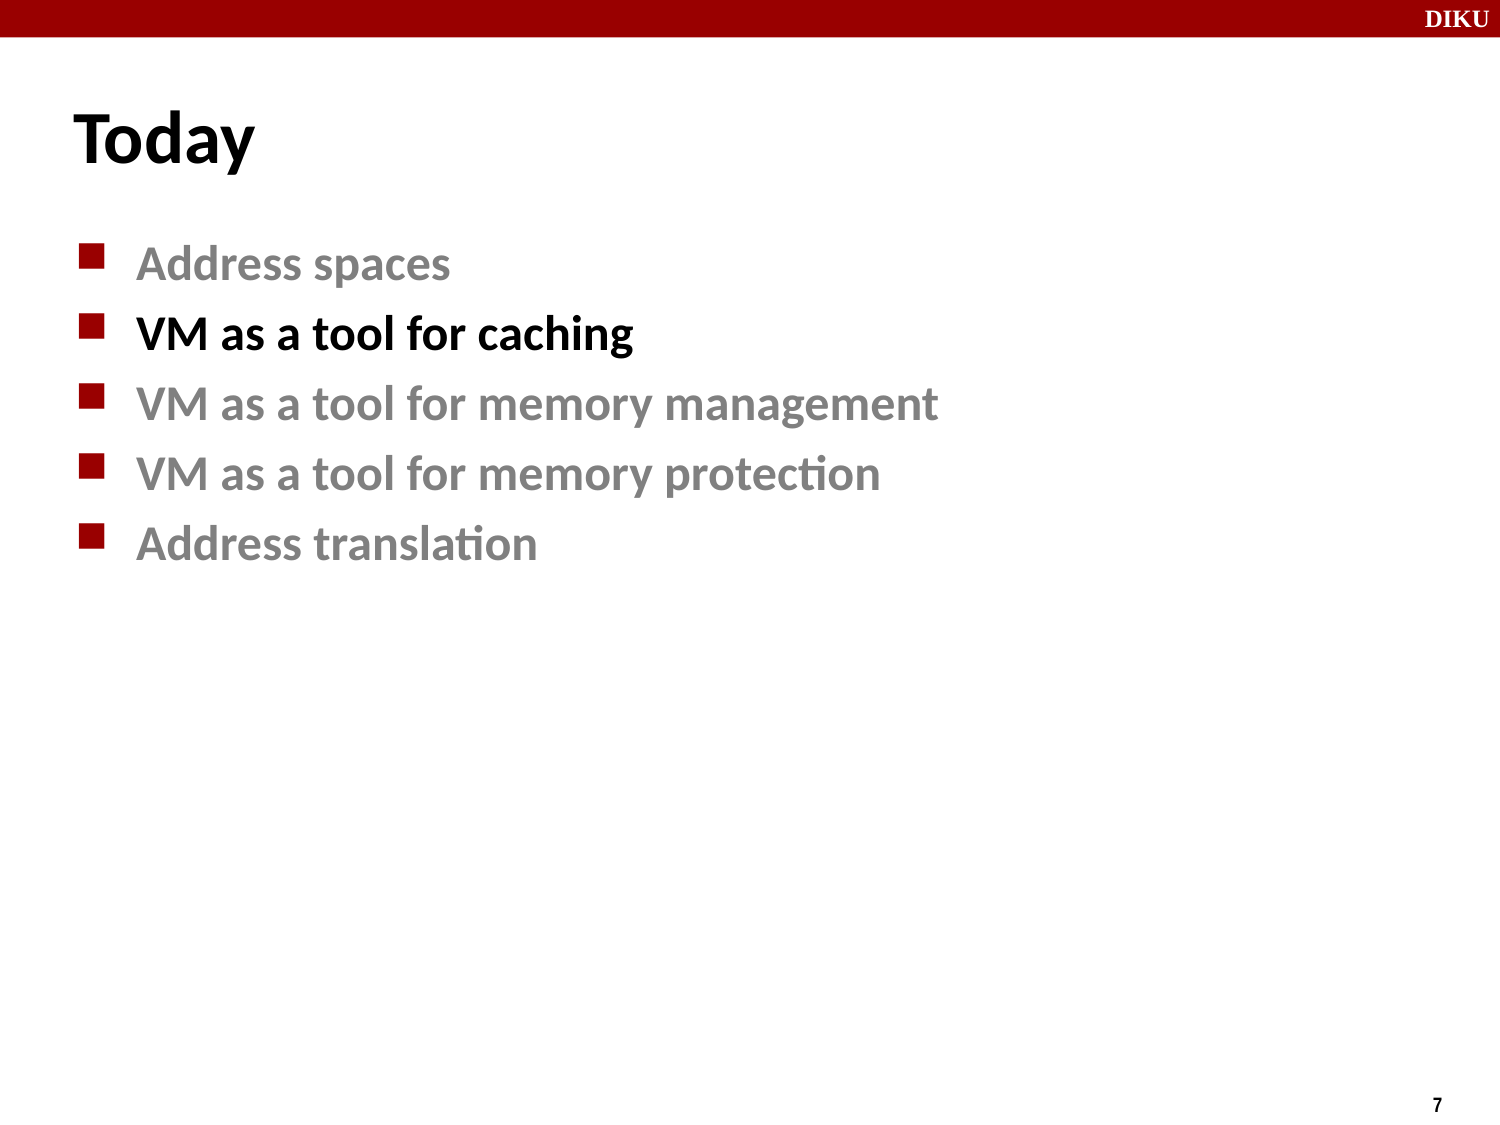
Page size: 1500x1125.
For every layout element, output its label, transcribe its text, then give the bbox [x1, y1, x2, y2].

text_box Address spaces VM as a tool for caching VM as a tool for memory management VM as a tool for memory protection Address translation [65, 223, 1361, 1039]
text_box Today [58, 71, 1304, 197]
